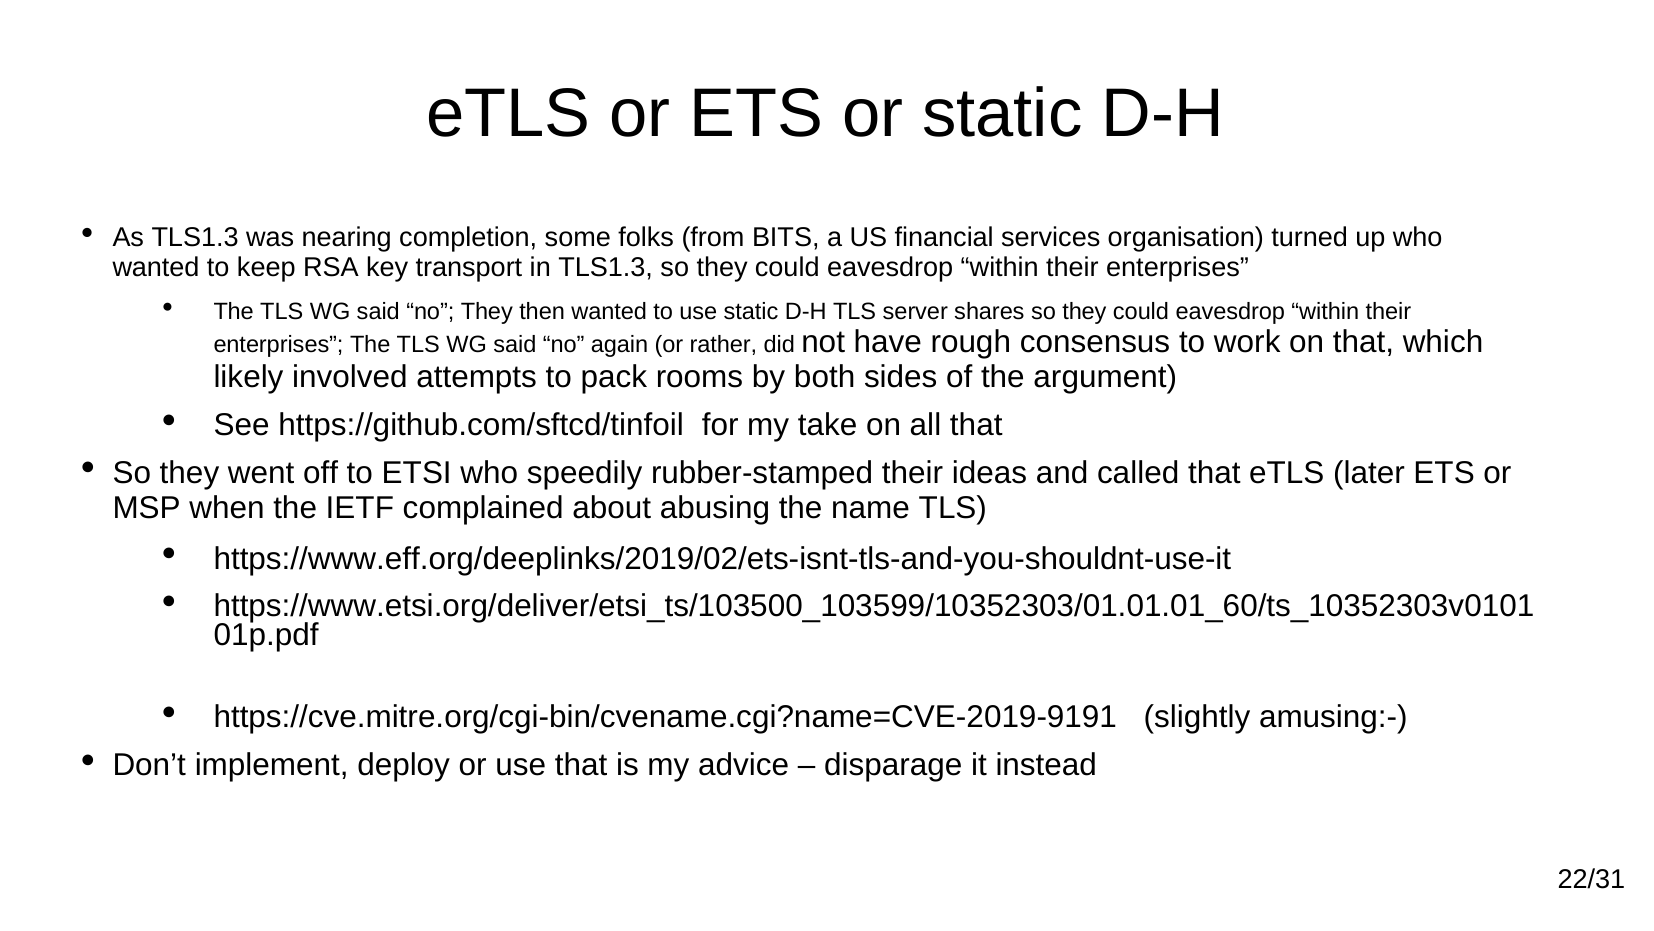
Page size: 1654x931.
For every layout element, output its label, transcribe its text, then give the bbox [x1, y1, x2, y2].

title eTLS or ETS or static D-H [82, 37, 1569, 191]
list As TLS1.3 was nearing completion, some folks (from BITS, a US financial services organisation) turned up who wanted to keep RSA key transport in TLS1.3, so they could eavesdrop “within their enterprises” The TLS WG said “no”; They then wanted to use static D-H TLS server shares so they could eavesdrop “within their enterprises”; The TLS WG said “no” again (or rather, did not have rough consensus to work on that, which likely involved attempts to pack rooms by both sides of the argument) See https://github.com/sftcd/tinfoil for my take on all that So they went off to ETSI who speedily rubber-stamped their ideas and called that eTLS (later ETS or MSP when the IETF complained about abusing the name TLS) https://www.eff.org/deeplinks/2019/02/ets-isnt-tls-and-you-shouldnt-use-it https://www.etsi.org/deliver/etsi_ts/103500_103599/10352303/01.01.01_60/ts_10352303v010101p.pdf https://cve.mitre.org/cgi-bin/cvename.cgi?name=CVE-2019-9191 (slightly amusing:-) Don’t implement, deploy or use that is my advice – disparage it instead [82, 217, 1536, 756]
